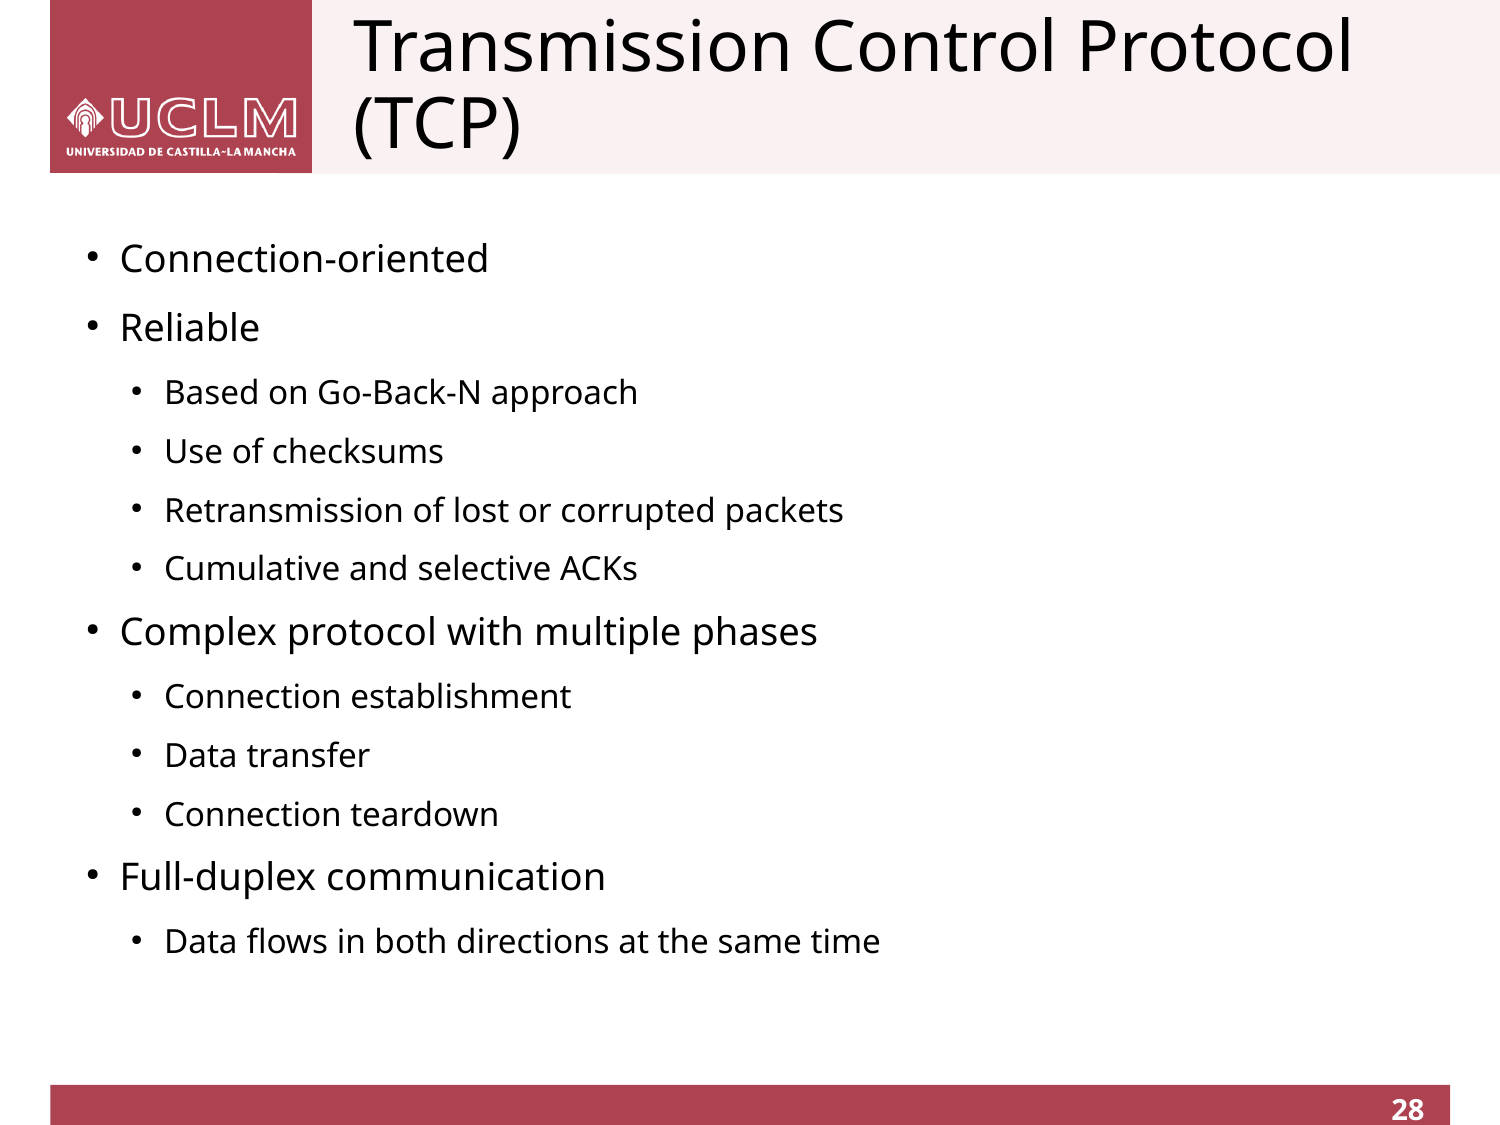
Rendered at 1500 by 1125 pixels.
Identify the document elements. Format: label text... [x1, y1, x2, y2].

title Transmission Control Protocol (TCP) [353, 6, 1425, 168]
list Connection-oriented Reliable Based on Go-Back-N approach Use of checksums Retransmission of lost or corrupted packets Cumulative and selective ACKs Complex protocol with multiple phases Connection establishment Data transfer Connection teardown Full-duplex communication Data flows in both directions at the same time [74, 231, 1425, 969]
picture [50, 0, 312, 173]
